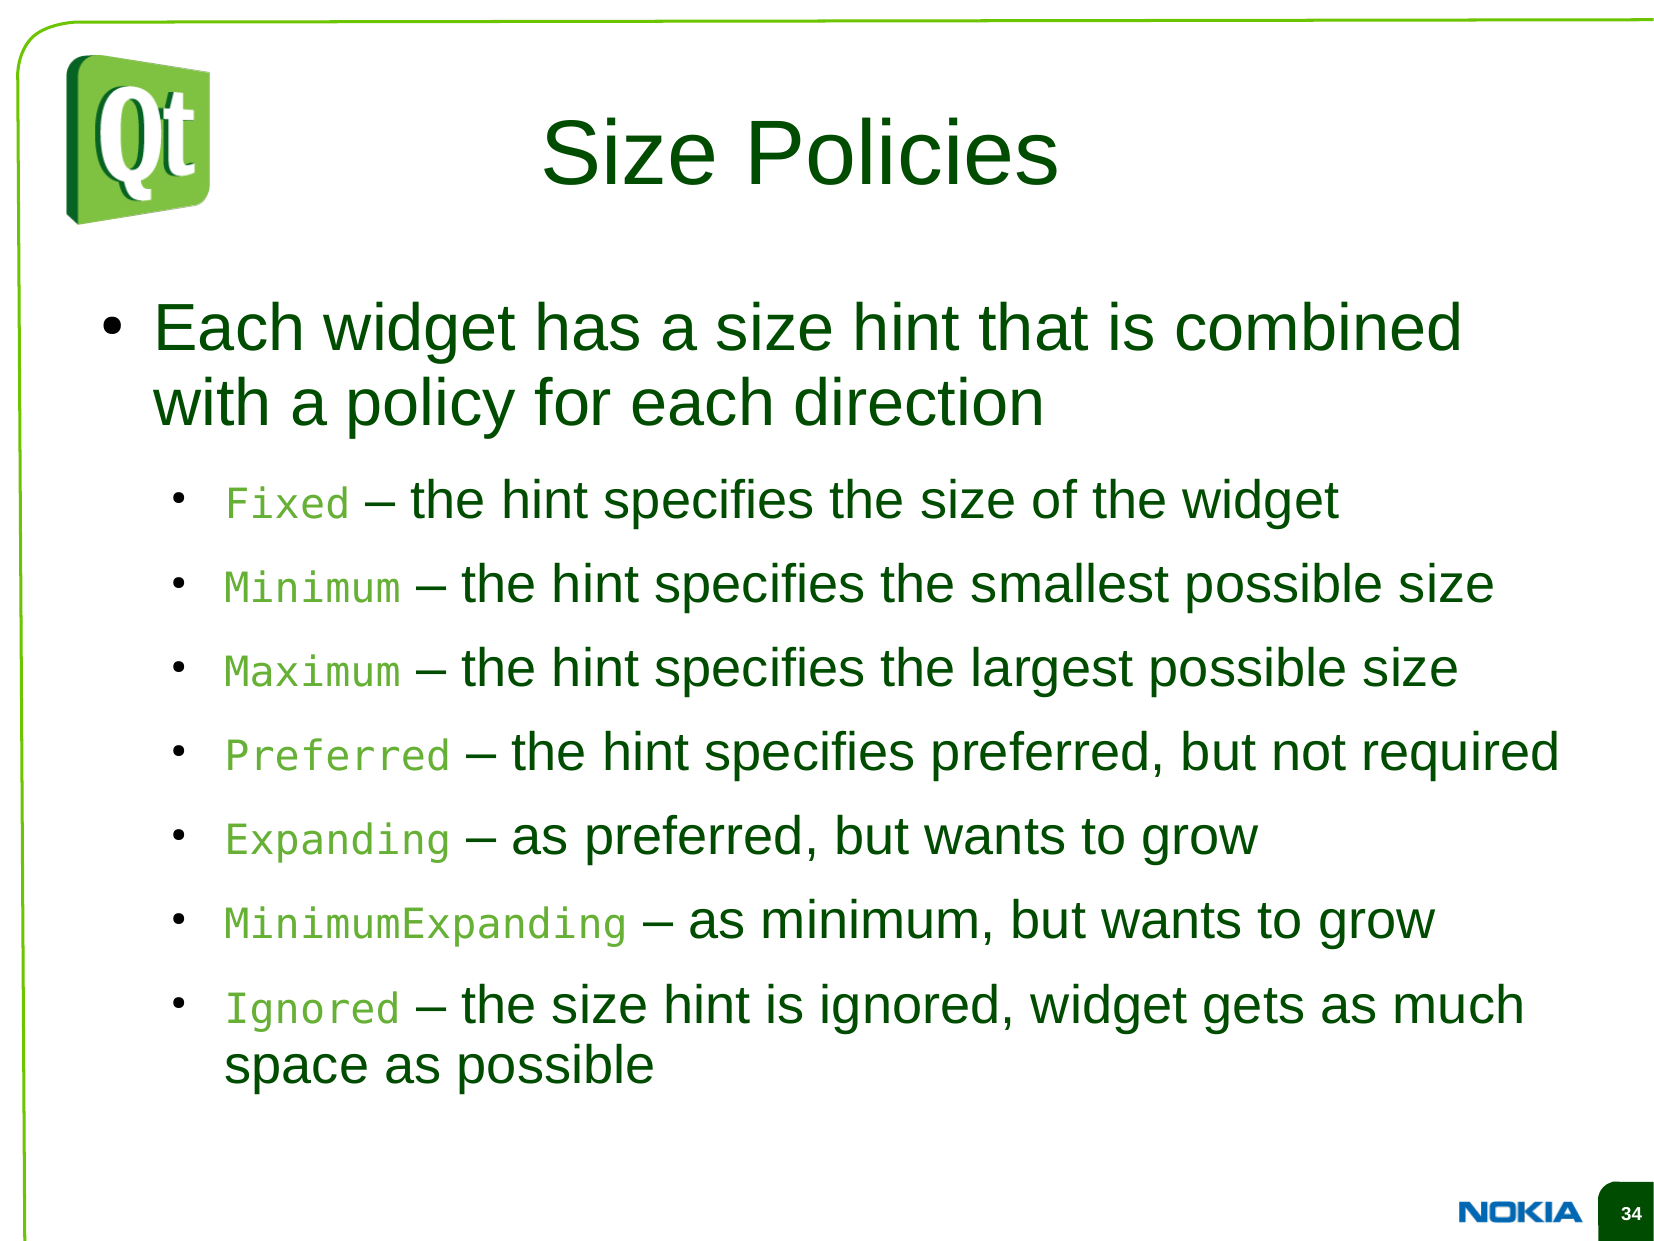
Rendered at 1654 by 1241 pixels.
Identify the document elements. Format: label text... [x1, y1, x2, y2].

list Each widget has a size hint that is combined with a policy for each direction Fixed – the hint specifies the size of the widget Minimum – the hint specifies the smallest possible size Maximum – the hint specifies the largest possible size Preferred – the hint specifies preferred, but not required Expanding – as preferred, but wants to grow MinimumExpanding – as minimum, but wants to grow Ignored – the size hint is ignored, widget gets as much space as possible [82, 290, 1625, 1096]
picture [1459, 1201, 1583, 1223]
title Size Policies [263, 49, 1339, 257]
picture [66, 55, 210, 225]
